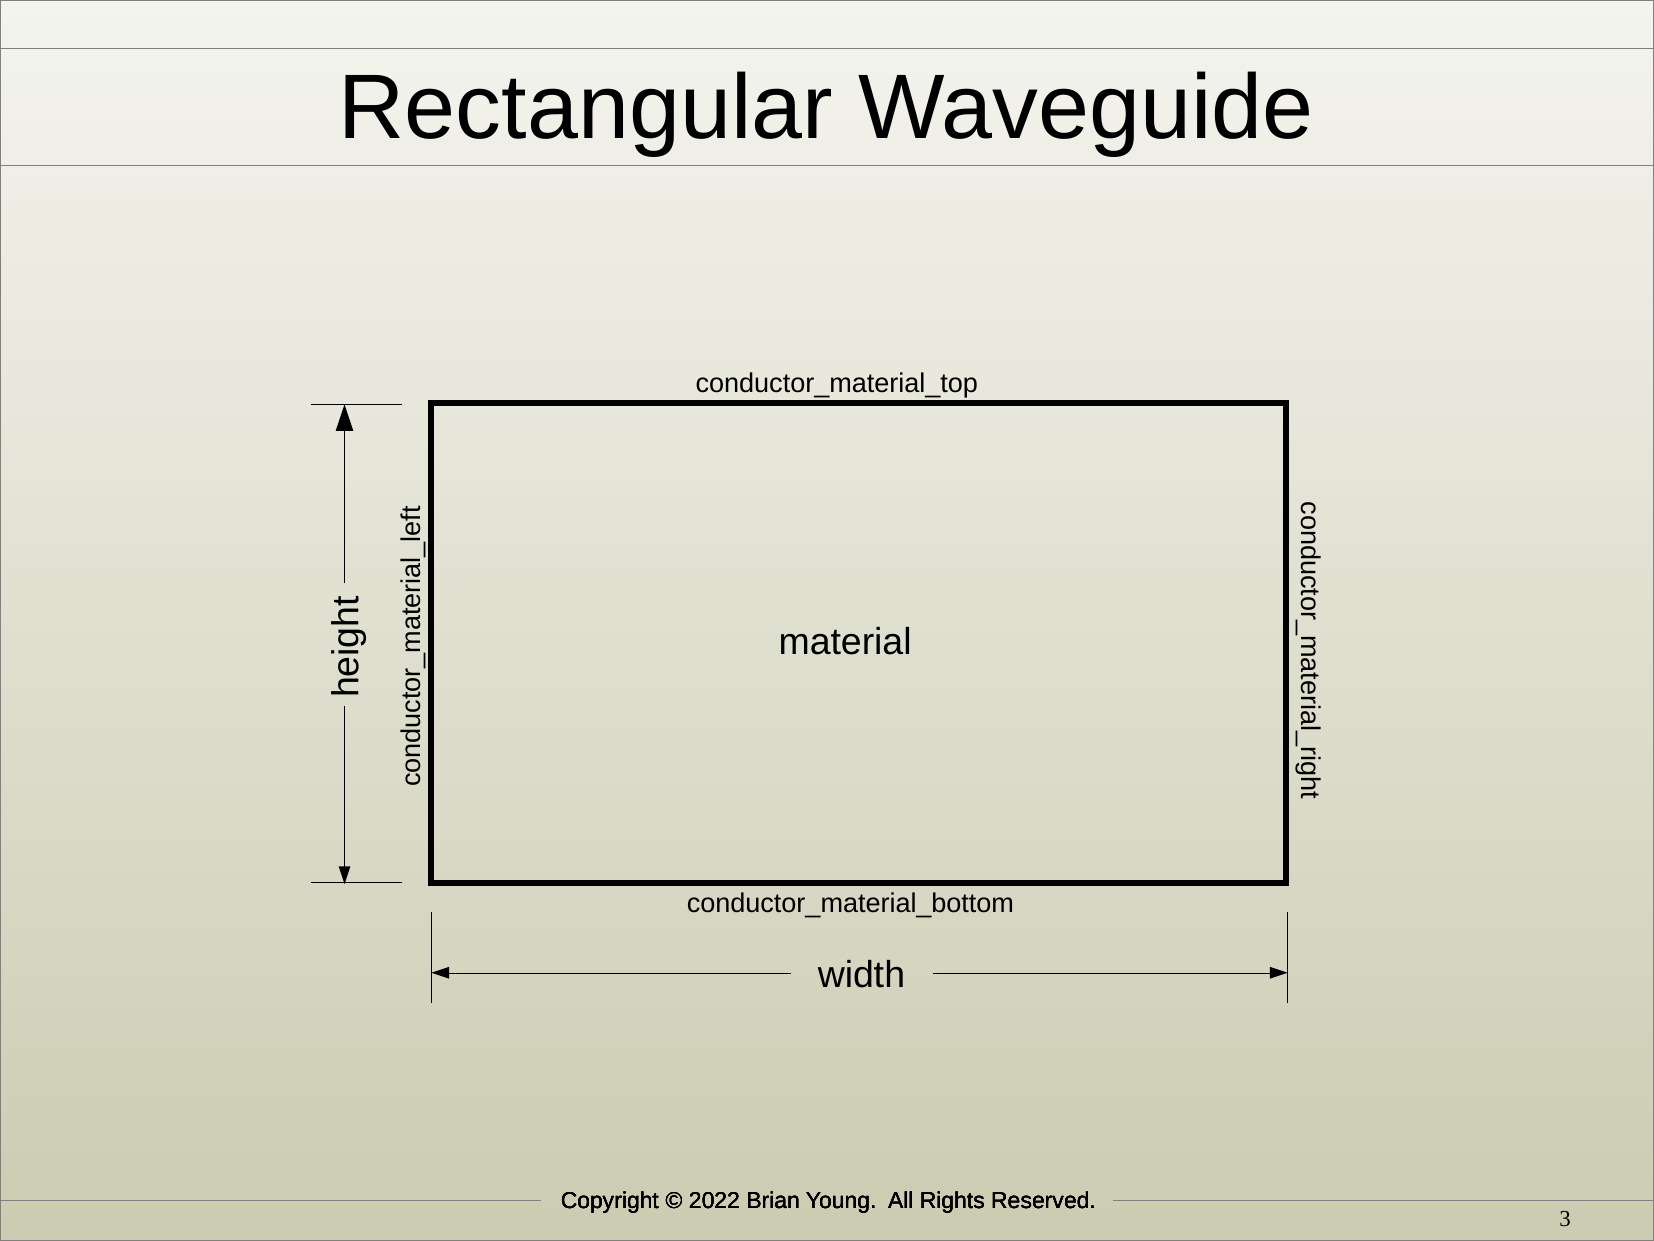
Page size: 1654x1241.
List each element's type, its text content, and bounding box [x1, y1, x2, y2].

text_box conductor_material_bottom [672, 880, 1163, 979]
text_box width [803, 979, 921, 1063]
text_box height [317, 565, 388, 713]
text_box conductor_material_left [388, 310, 487, 802]
title Rectangular Waveguide [82, 49, 1571, 166]
text_box material [763, 612, 927, 670]
text_box conductor_material_right [1234, 486, 1333, 978]
text_box conductor_material_top [680, 360, 1111, 424]
